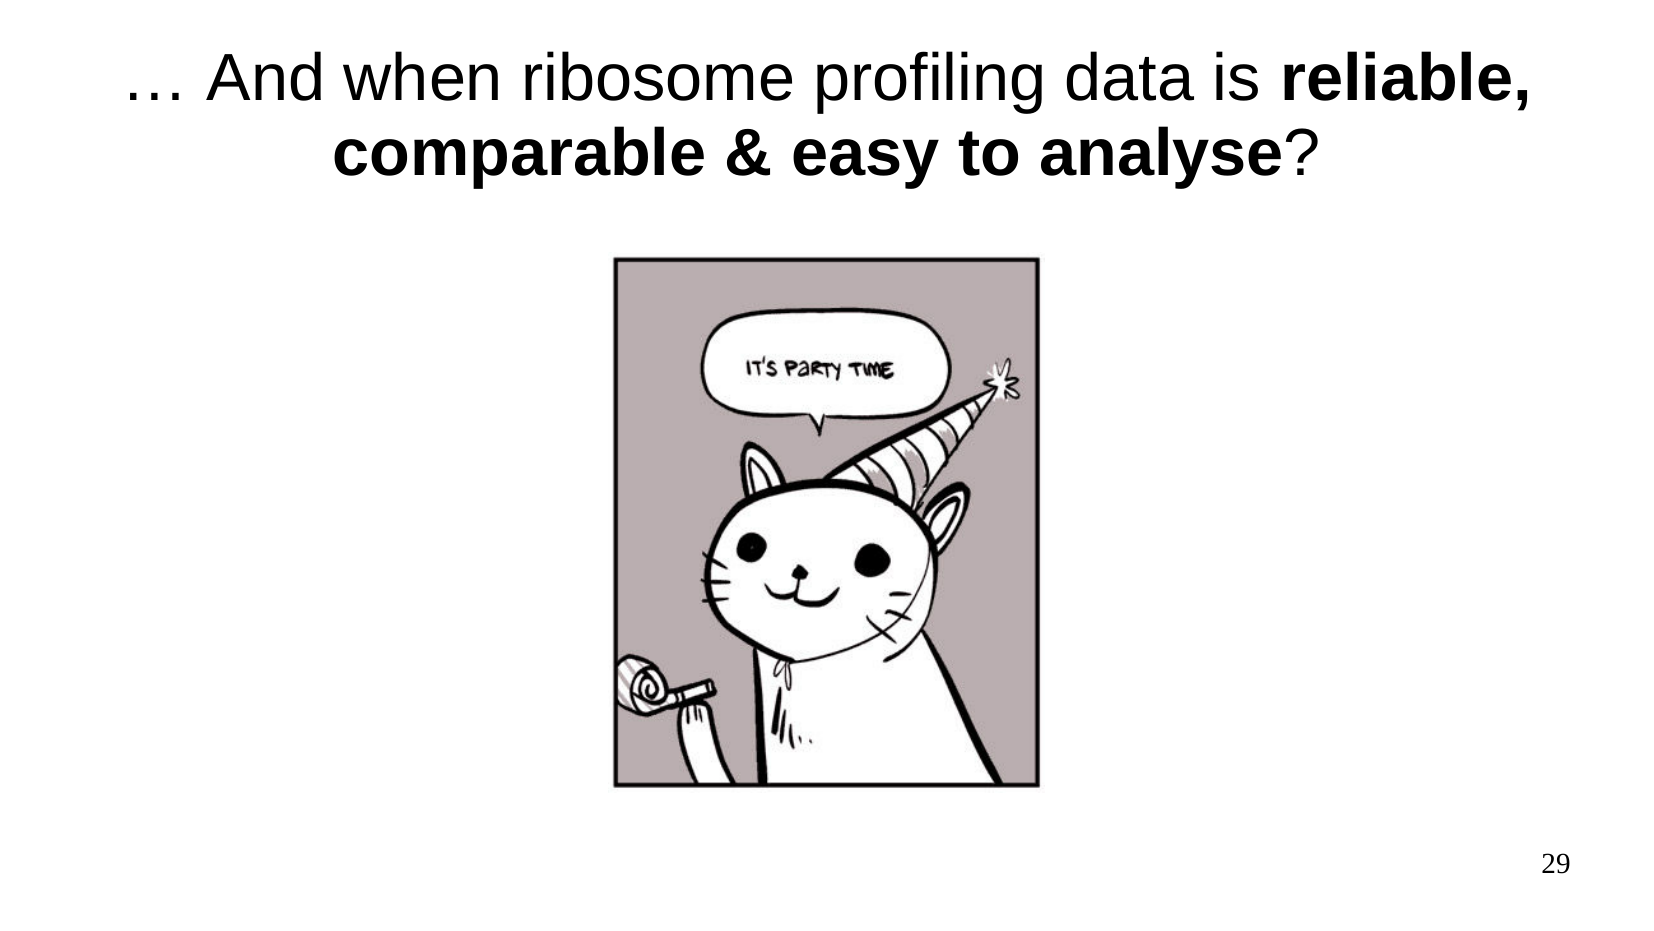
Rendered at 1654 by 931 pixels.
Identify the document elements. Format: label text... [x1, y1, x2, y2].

title … And when ribosome profiling data is reliable, comparable & easy to analyse? [82, 12, 1571, 218]
picture [608, 252, 1045, 793]
